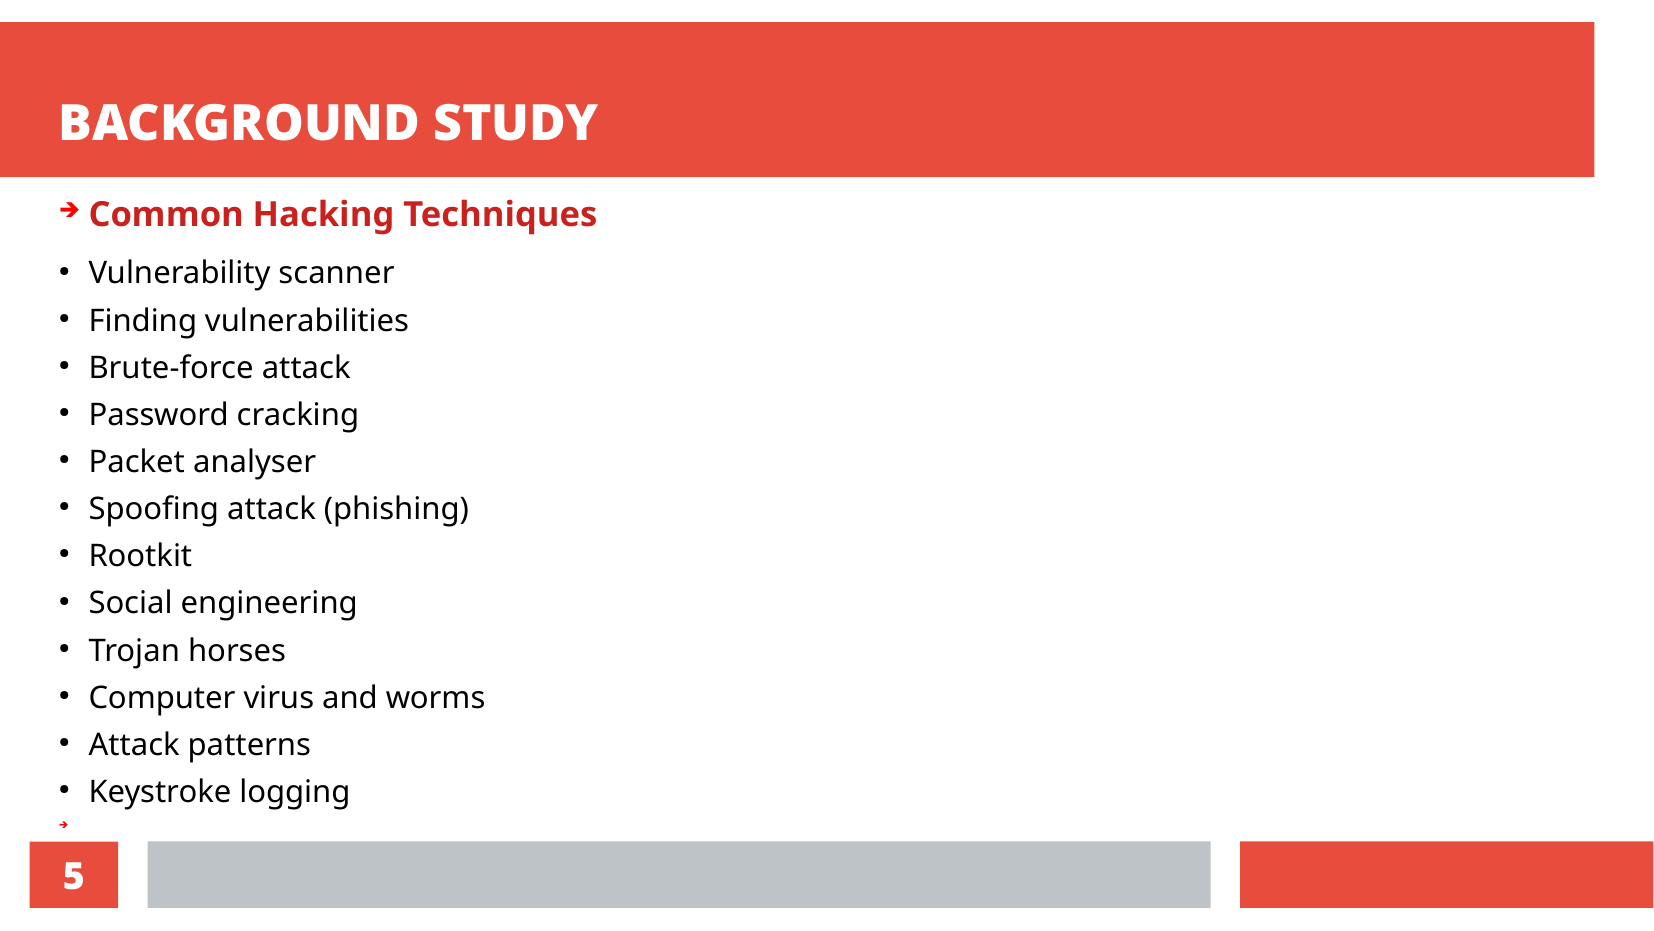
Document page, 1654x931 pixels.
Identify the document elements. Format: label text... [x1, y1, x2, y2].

list Common Hacking Techniques Vulnerability scanner Finding vulnerabilities Brute-force attack Password cracking Packet analyser Spoofing attack (phishing) Rootkit Social engineering Trojan horses Computer virus and worms Attack patterns Keystroke logging [59, 188, 863, 820]
title BACKGROUND STUDY [59, 44, 1595, 156]
